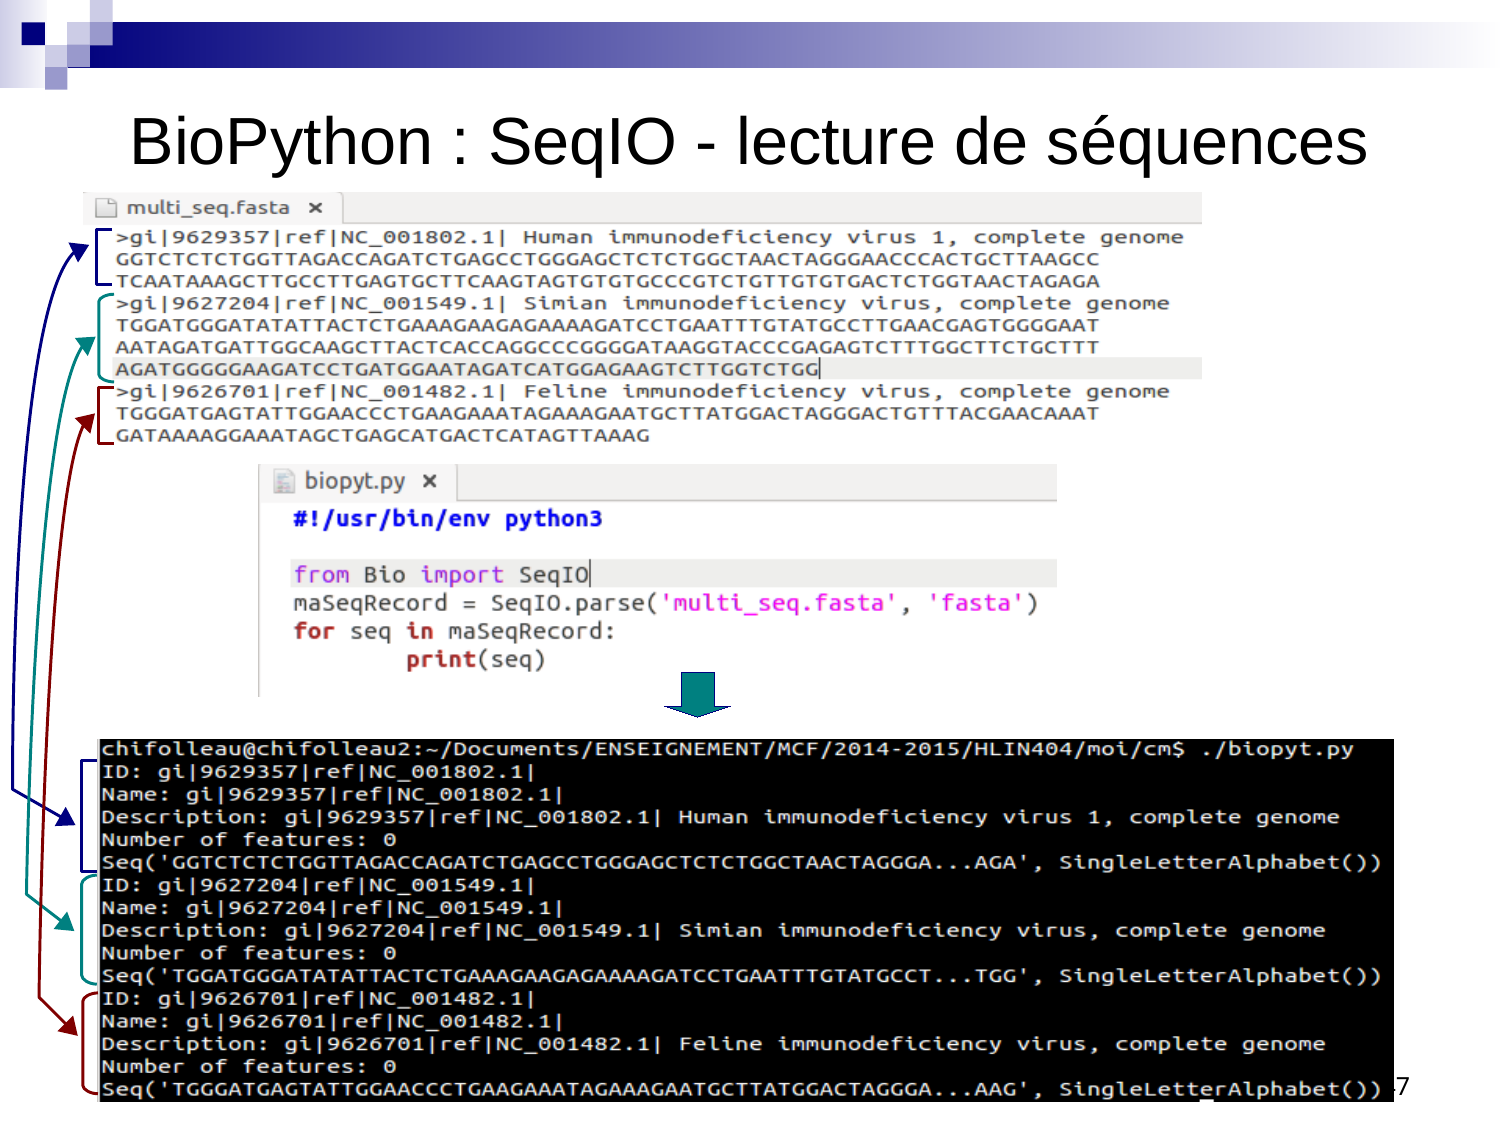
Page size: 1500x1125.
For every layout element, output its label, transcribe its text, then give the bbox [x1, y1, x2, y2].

title BioPython : SeqIO - lecture de séquences [75, 69, 1426, 207]
picture [83, 207, 1202, 697]
picture [97, 739, 1394, 1102]
text_box [664, 672, 731, 718]
